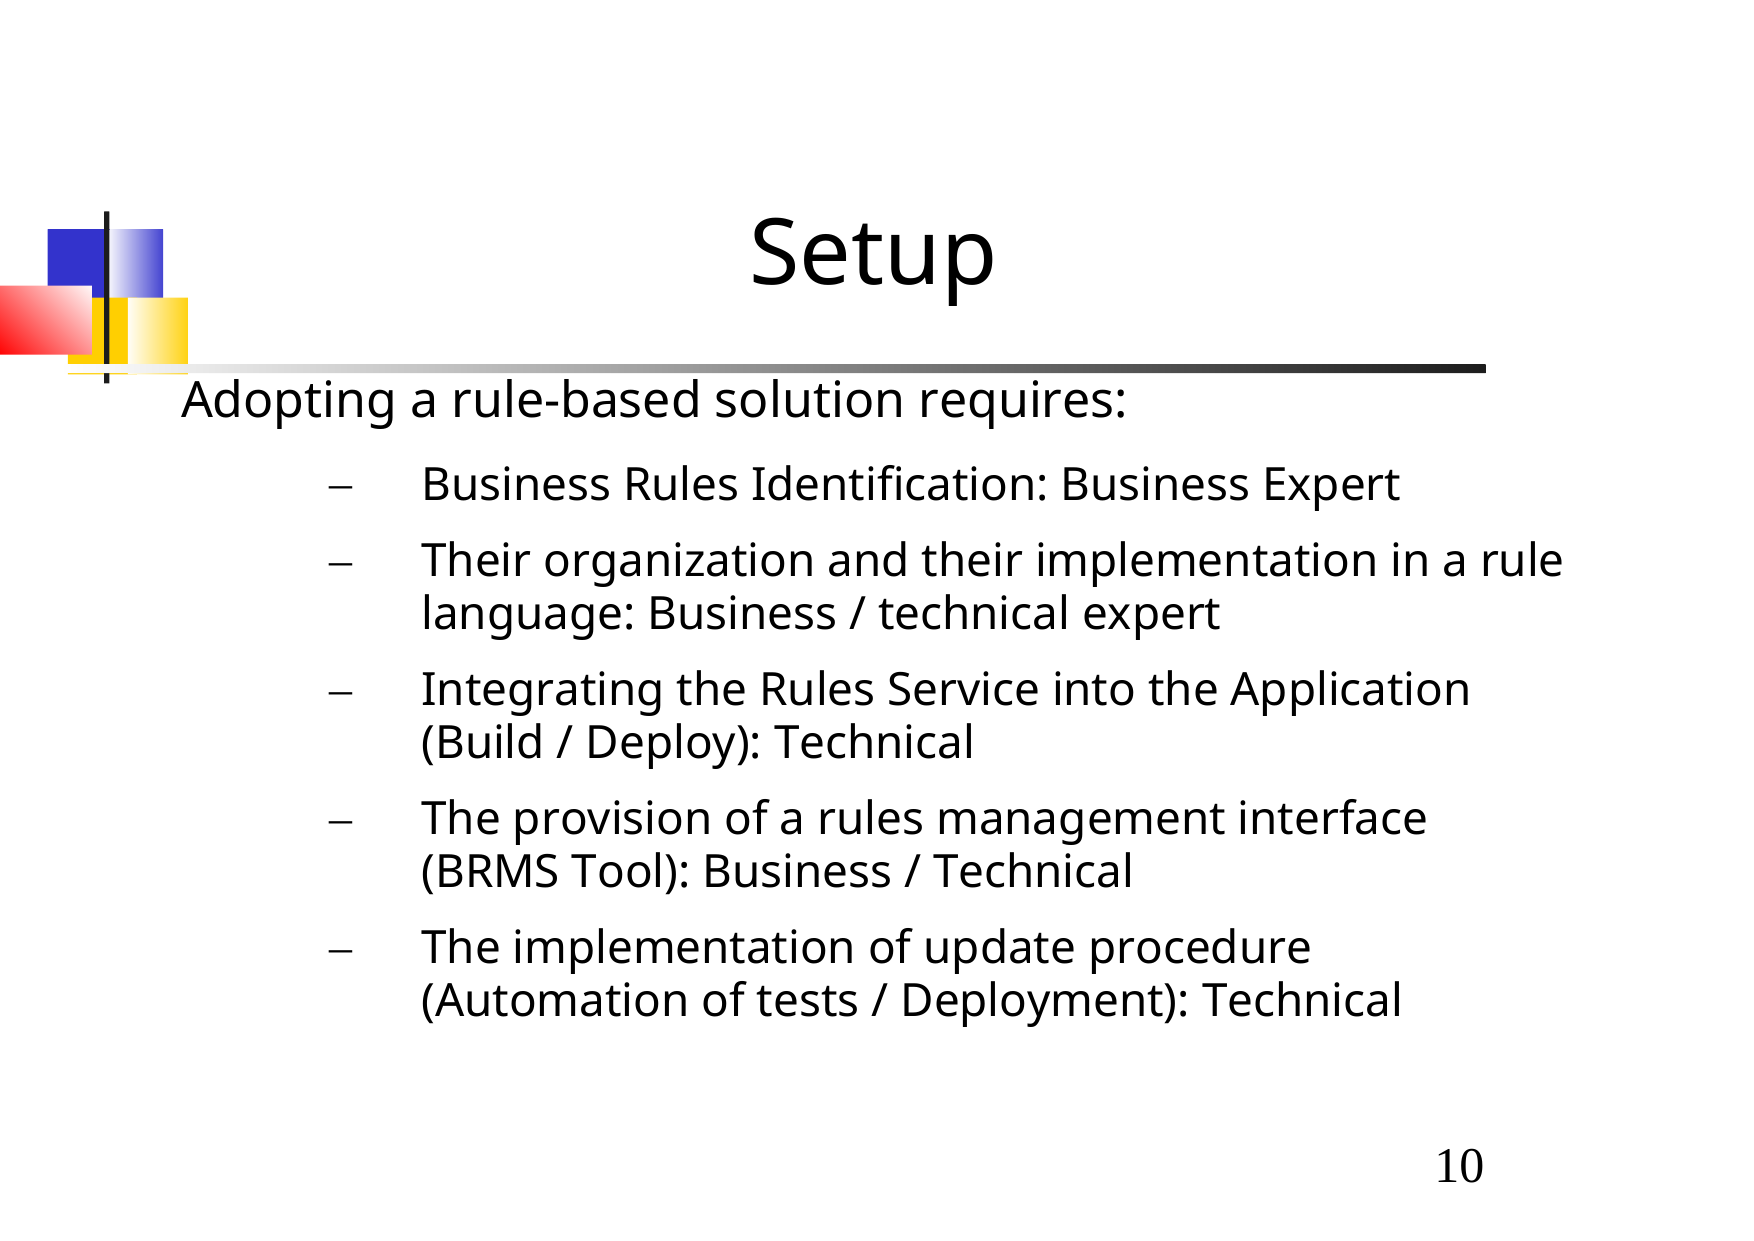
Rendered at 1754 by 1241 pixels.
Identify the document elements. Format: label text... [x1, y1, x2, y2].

list Adopting a rule-based solution requires: Business Rules Identification: Business Expert Their organization and their implementation in a rule language: Business / technical expert Integrating the Rules Service into the Application (Build / Deploy): Technical The provision of a rules management interface (BRMS Tool): Business / Technical The implementation of update procedure (Automation of tests / Deployment): Technical [179, 371, 1569, 1085]
title Setup [179, 154, 1569, 351]
